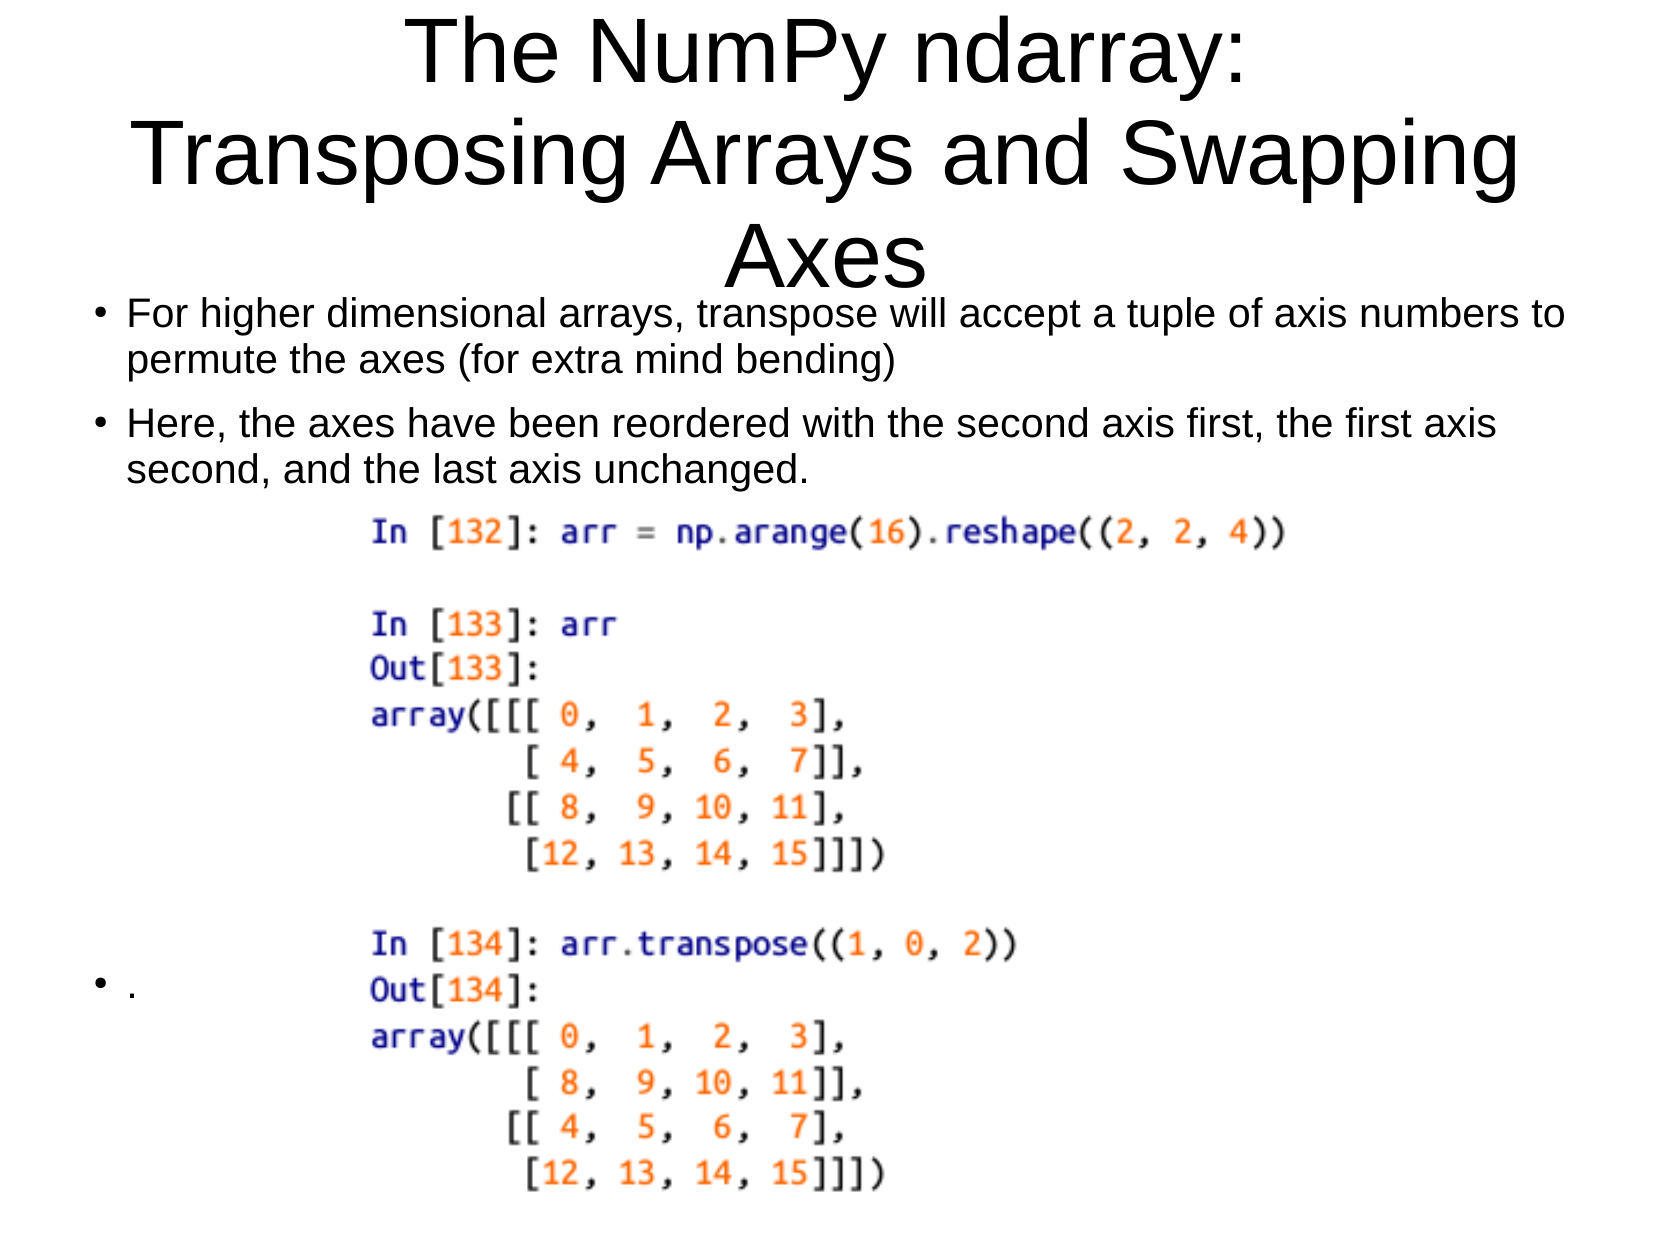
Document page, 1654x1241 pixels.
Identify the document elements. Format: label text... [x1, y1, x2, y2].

title The NumPy ndarray: Transposing Arrays and Swapping Axes [82, 0, 1571, 290]
picture [364, 509, 1306, 1216]
list For higher dimensional arrays, transpose will accept a tuple of axis numbers to permute the axes (for extra mind bending) Here, the axes have been reordered with the second axis first, the first axis second, and the last axis unchanged. . [82, 290, 1571, 1010]
